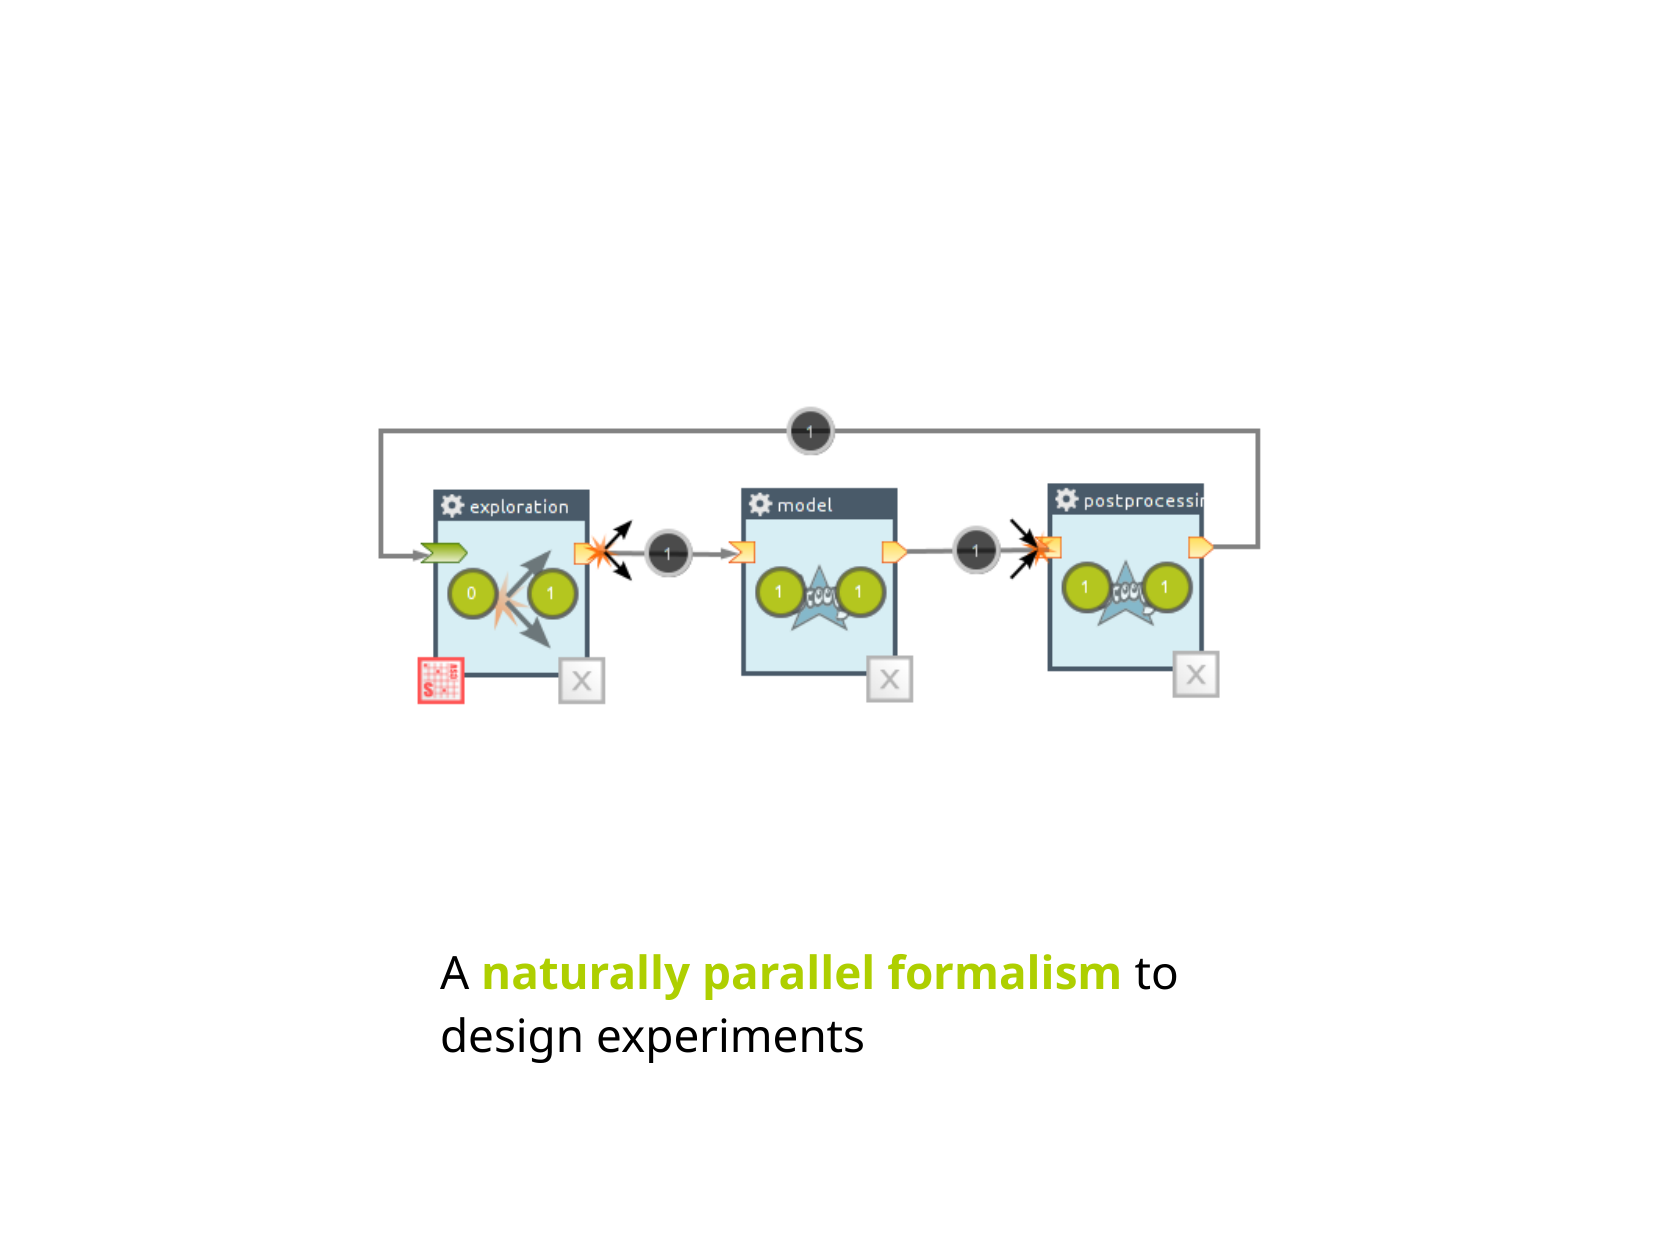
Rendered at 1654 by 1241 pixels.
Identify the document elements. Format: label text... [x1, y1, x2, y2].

picture [321, 349, 1323, 756]
text_box A naturally parallel formalism to design experiments [425, 933, 1252, 1122]
